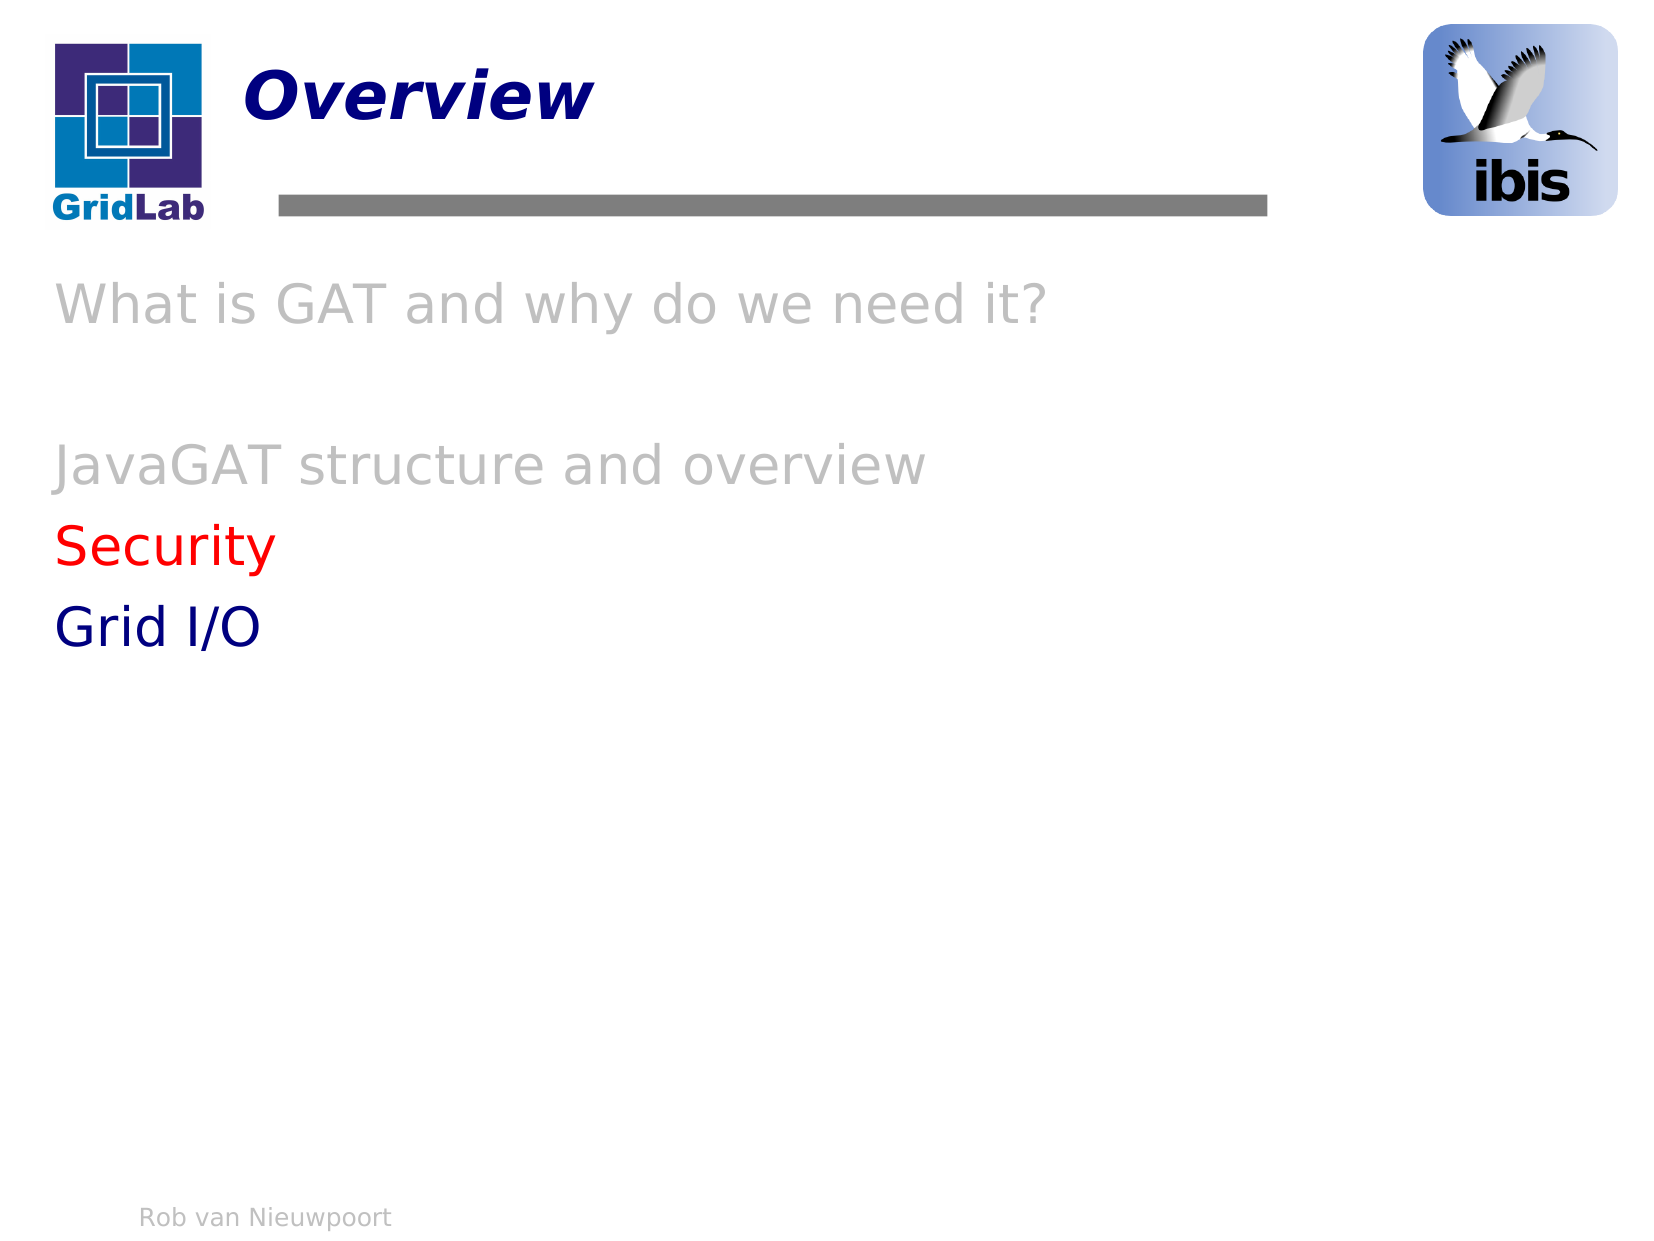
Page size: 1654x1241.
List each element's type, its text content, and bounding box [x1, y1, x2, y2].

list What is GAT and why do we need it? JavaGAT structure and overview Security Grid I/O [55, 268, 1599, 1060]
picture [45, 34, 211, 230]
picture [1423, 24, 1618, 216]
title Overview [243, 0, 1280, 187]
